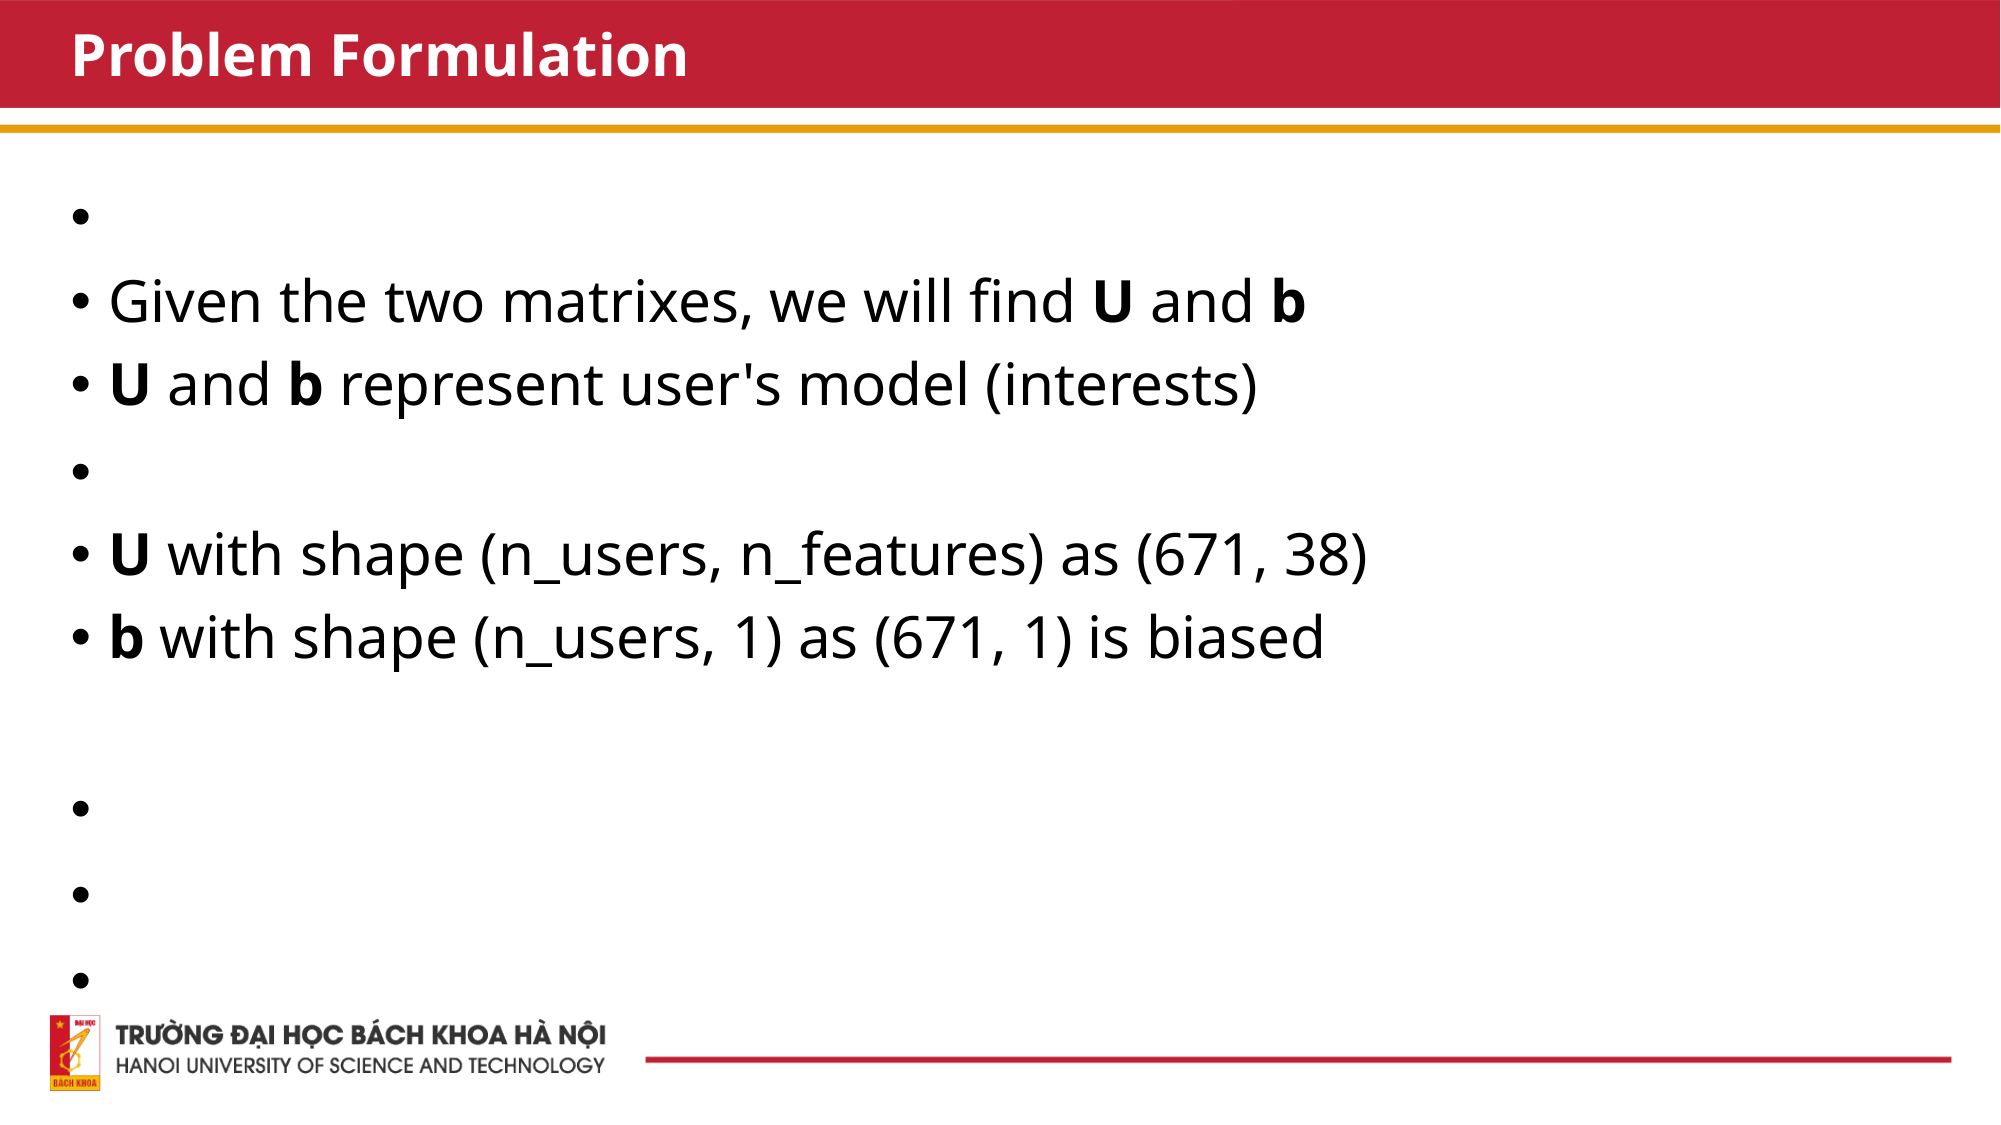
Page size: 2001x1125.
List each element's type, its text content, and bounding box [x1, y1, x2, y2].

list Given the two matrixes, we will find U and b U and b represent user's model (interests) U with shape (n_users, n_features) as (671, 38) b with shape (n_users, 1) as (671, 1) is biased [55, 173, 1945, 979]
title Problem Formulation [55, 18, 1945, 91]
